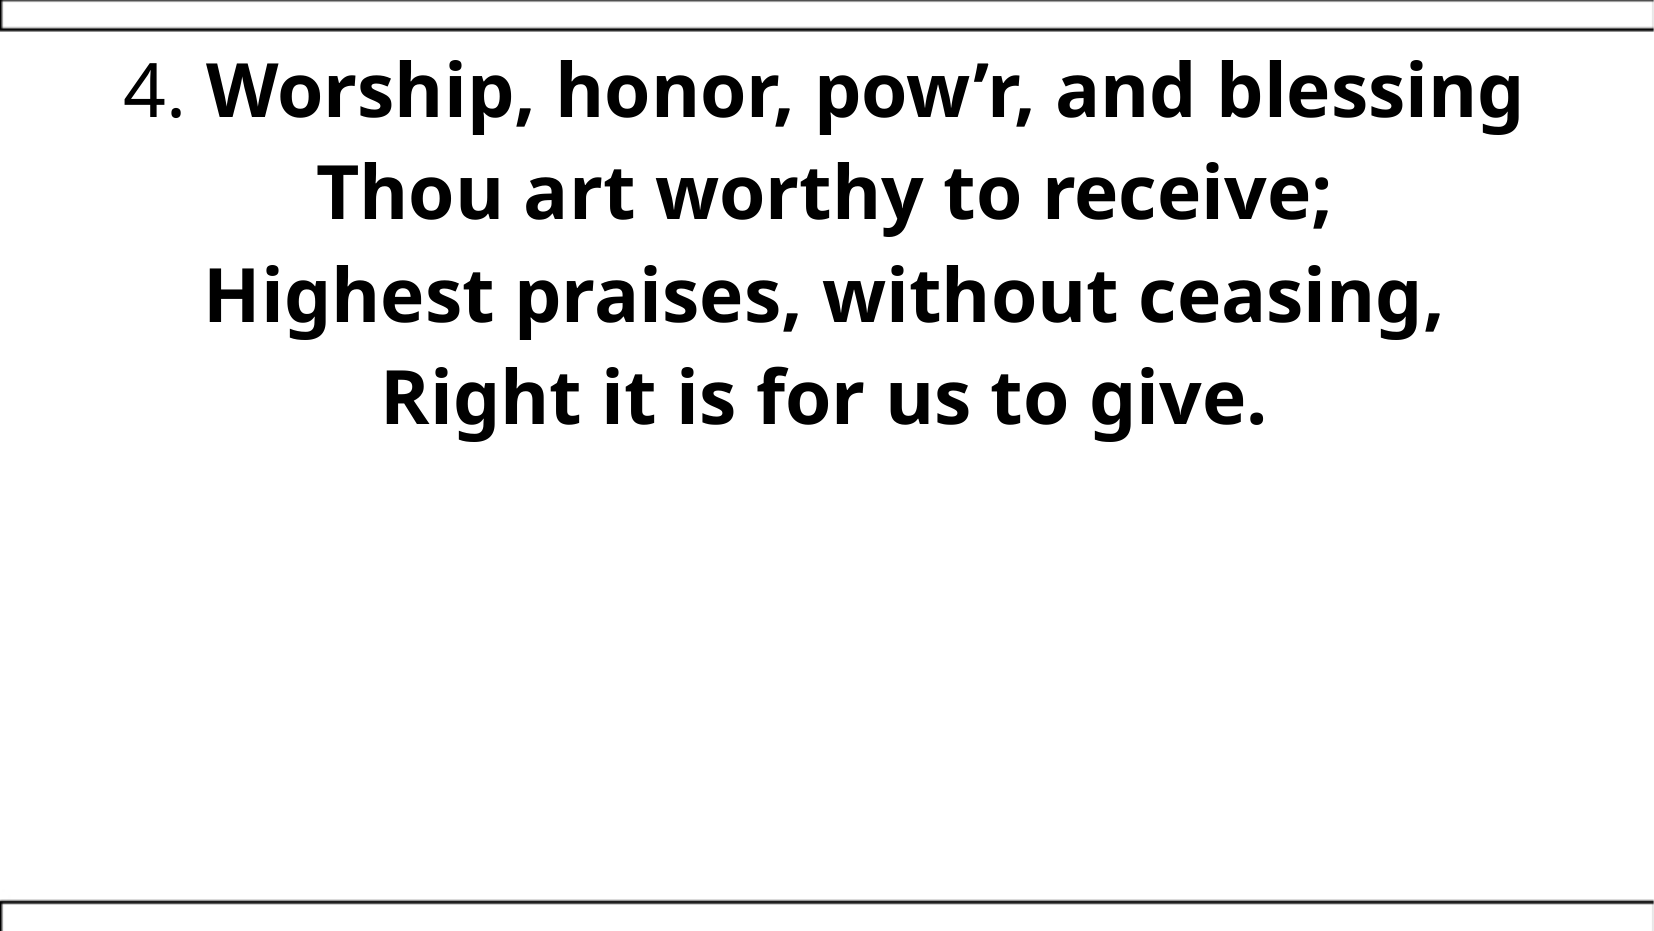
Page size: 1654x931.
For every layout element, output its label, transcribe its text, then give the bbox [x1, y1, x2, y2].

text_box 4. Worship, honor, pow’r, and blessing Thou art worthy to receive; Highest praises, without ceasing, Right it is for us to give. [75, 30, 1576, 445]
picture [0, 0, 1654, 931]
